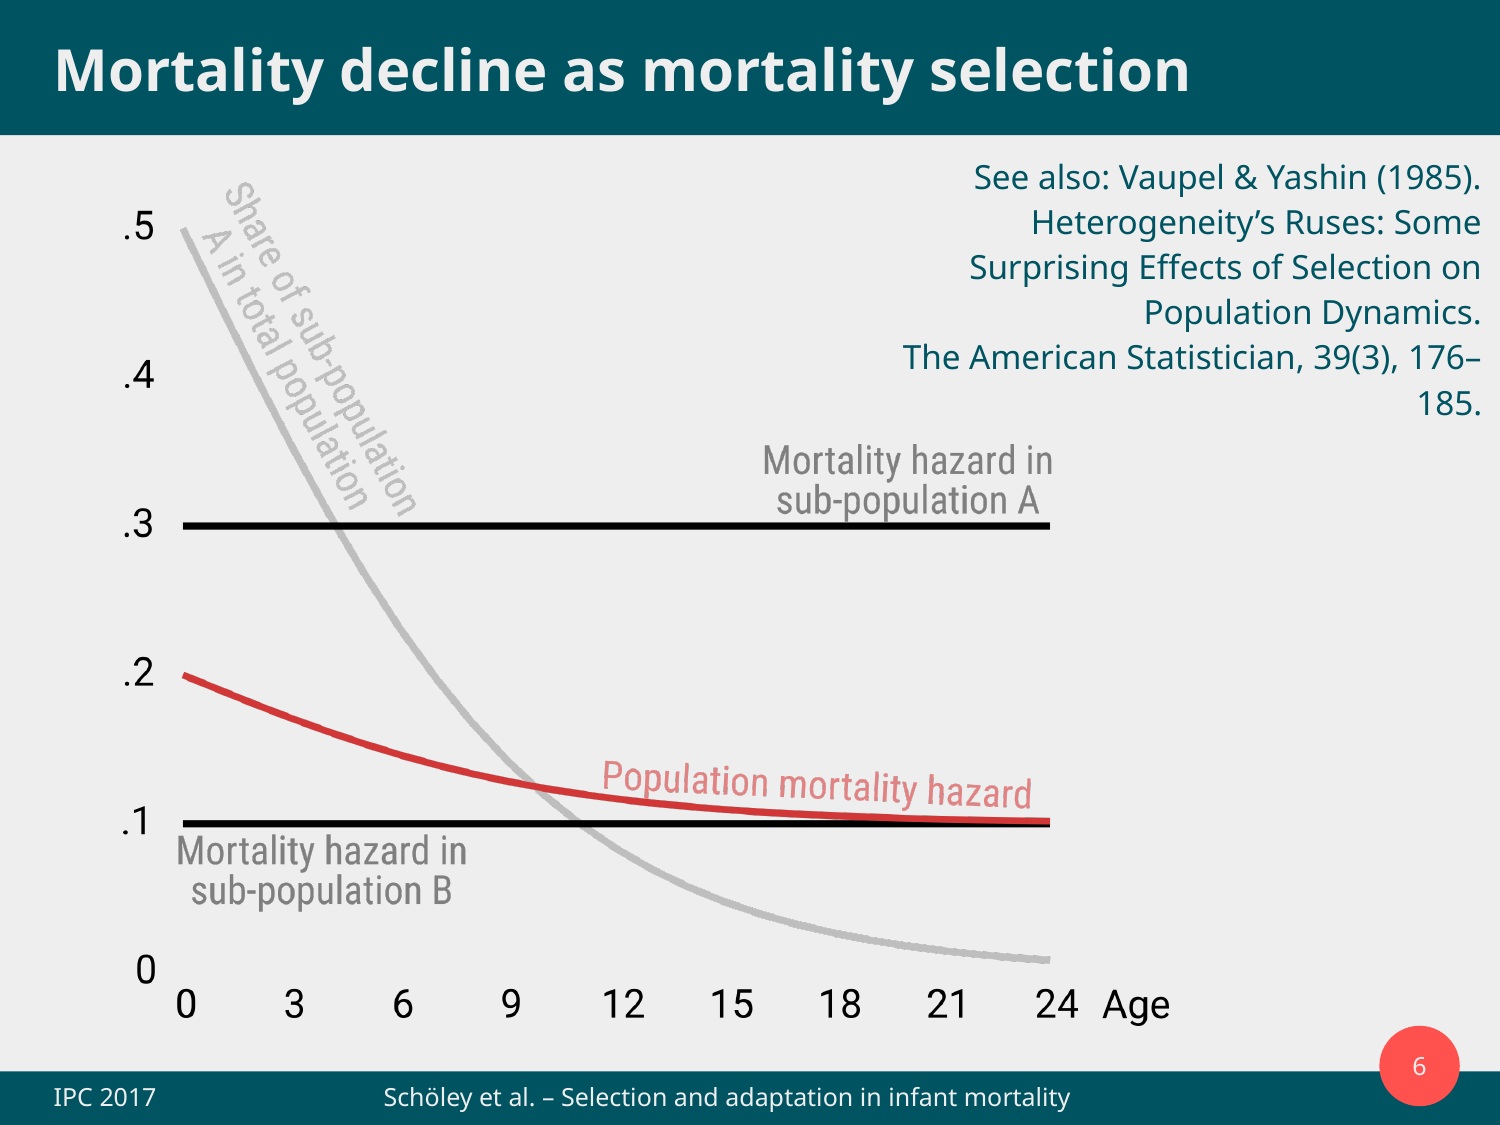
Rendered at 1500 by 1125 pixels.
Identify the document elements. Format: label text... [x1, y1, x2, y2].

picture [123, 179, 1169, 1026]
title Mortality decline as mortality selection [53, 0, 1447, 141]
text_box See also: Vaupel & Yashin (1985). Heterogeneity’s Ruses: Some Surprising Effects of Selection on Population Dynamics. The American Statistician, 39(3), 176–185. [858, 146, 1498, 337]
